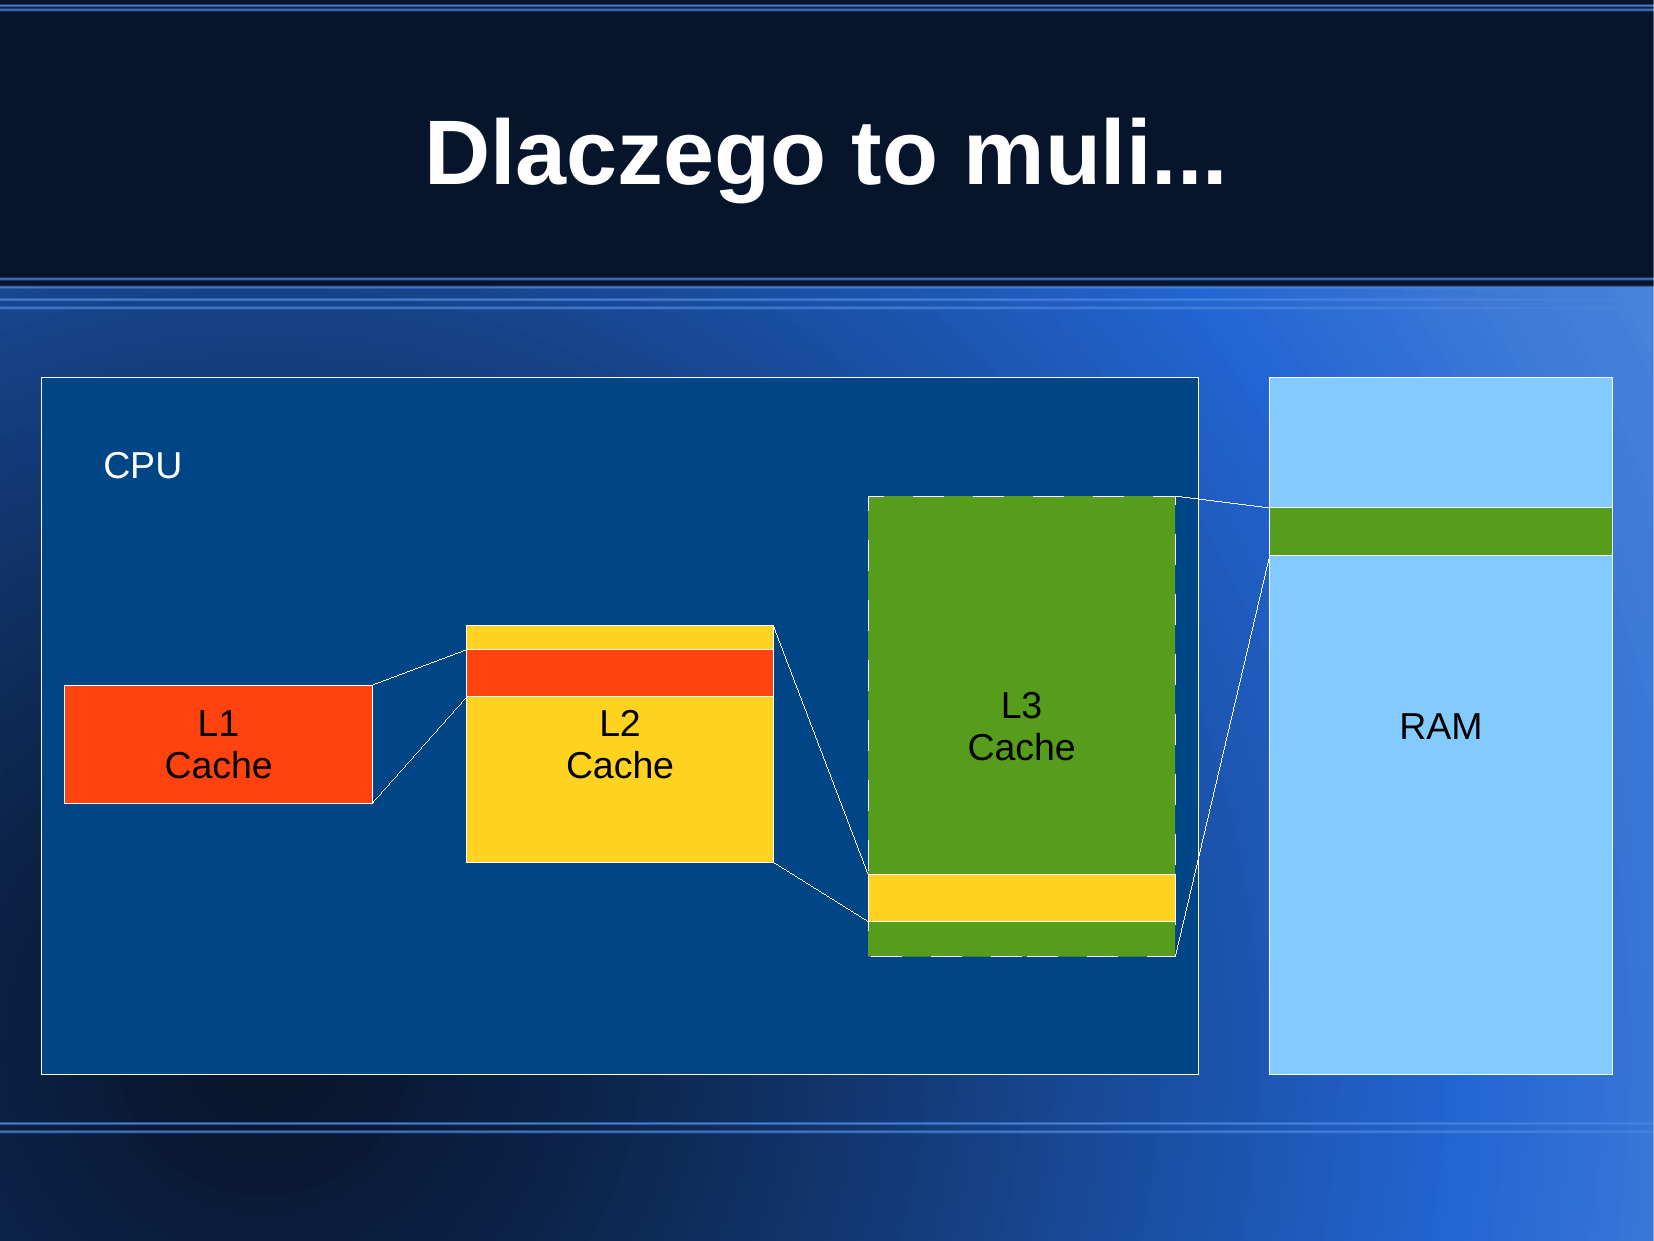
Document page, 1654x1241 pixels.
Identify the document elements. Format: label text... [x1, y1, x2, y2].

text_box L3 Cache [868, 496, 1176, 874]
text_box [466, 649, 774, 697]
title Dlaczego to muli... [82, 49, 1571, 257]
text_box CPU [41, 377, 1199, 1075]
picture [0, 0, 1654, 1241]
text_box L1 Cache [64, 685, 373, 804]
text_box [868, 874, 1176, 922]
text_box L3 Cache [868, 922, 1176, 957]
text_box L2 Cache [466, 625, 774, 649]
text_box L2 Cache [466, 697, 774, 863]
text_box RAM [1269, 556, 1613, 1075]
text_box RAM [1269, 377, 1613, 507]
text_box [1269, 507, 1613, 556]
